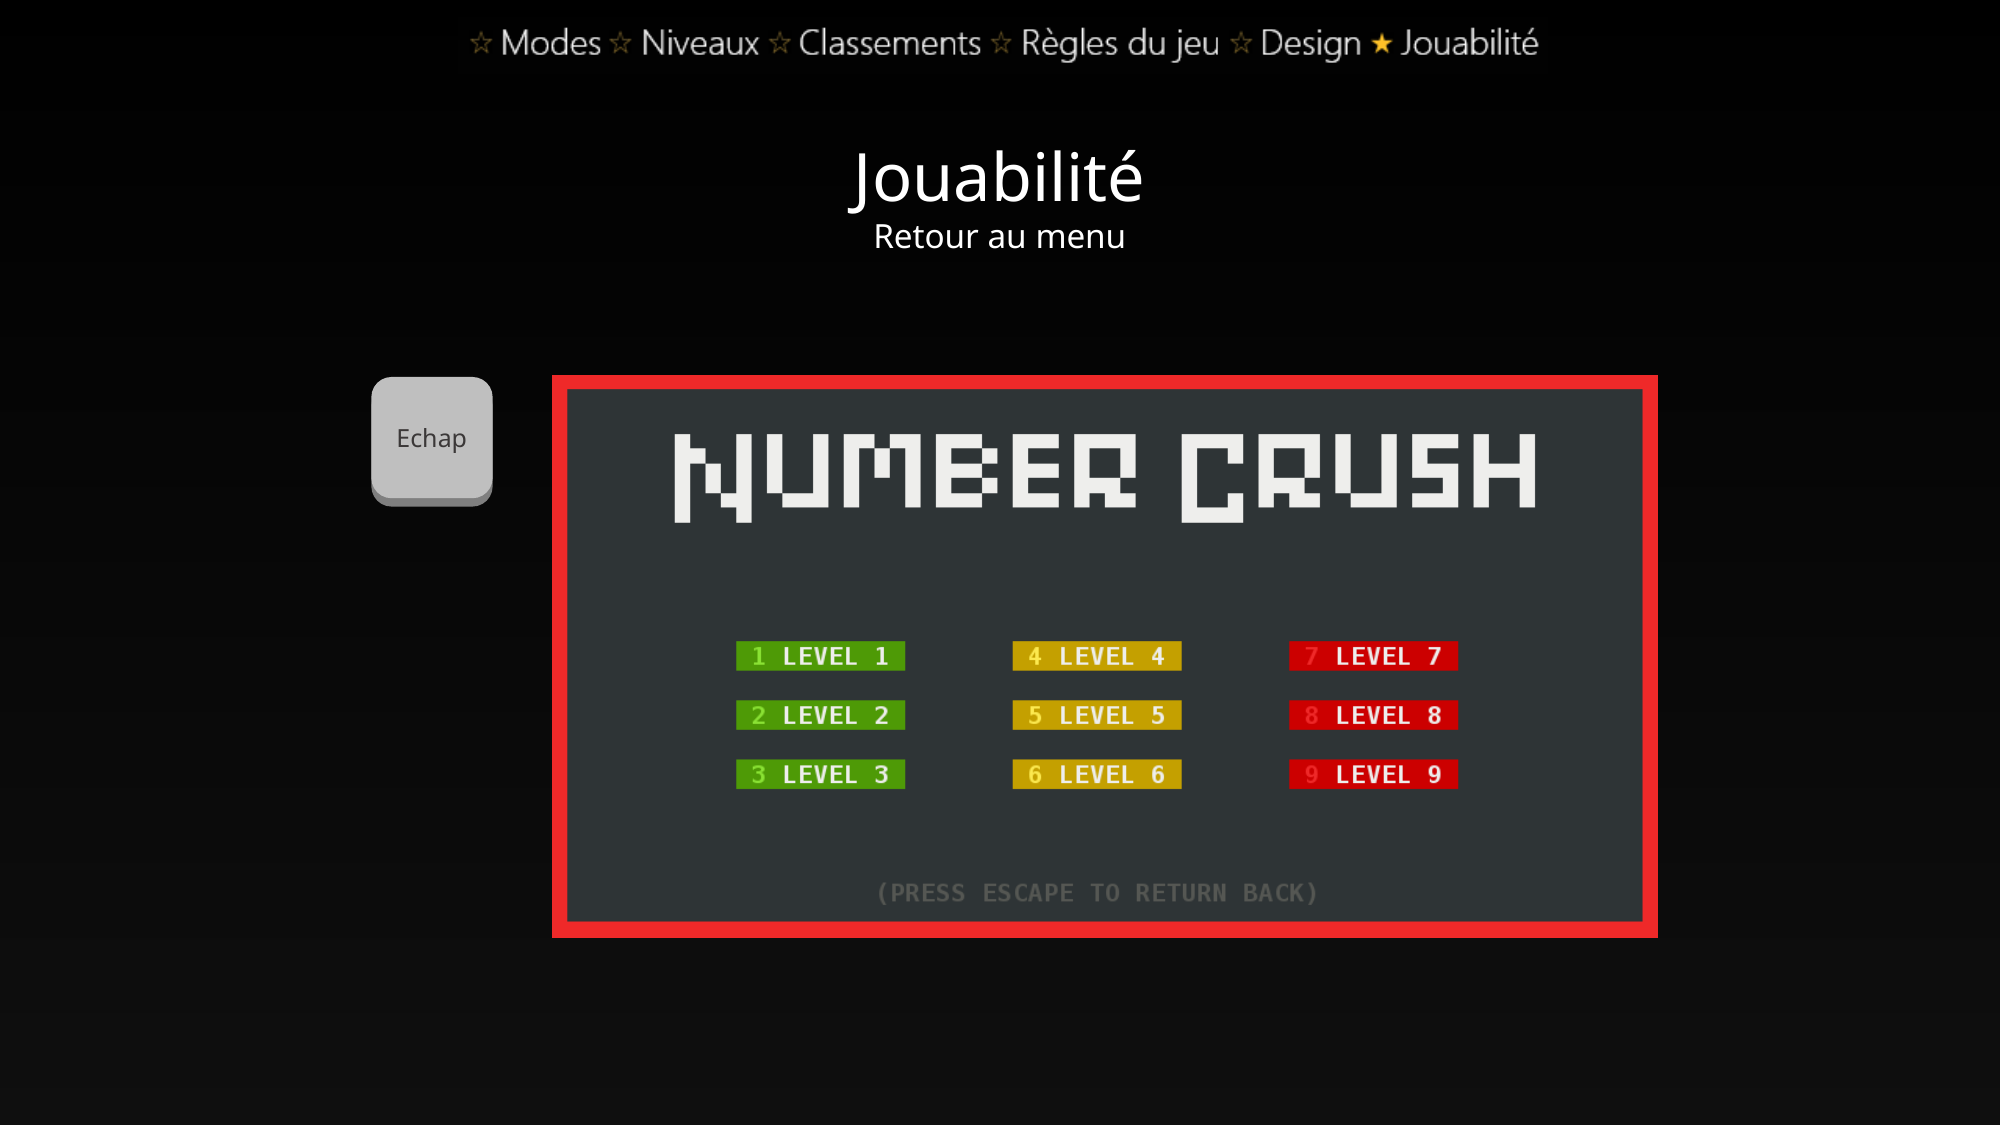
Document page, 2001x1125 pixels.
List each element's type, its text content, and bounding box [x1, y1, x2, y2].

picture [458, 17, 1548, 74]
text_box [371, 483, 493, 507]
picture [552, 375, 1658, 939]
text_box Jouabilité Retour au menu [649, 127, 1351, 264]
text_box Echap [371, 376, 493, 499]
